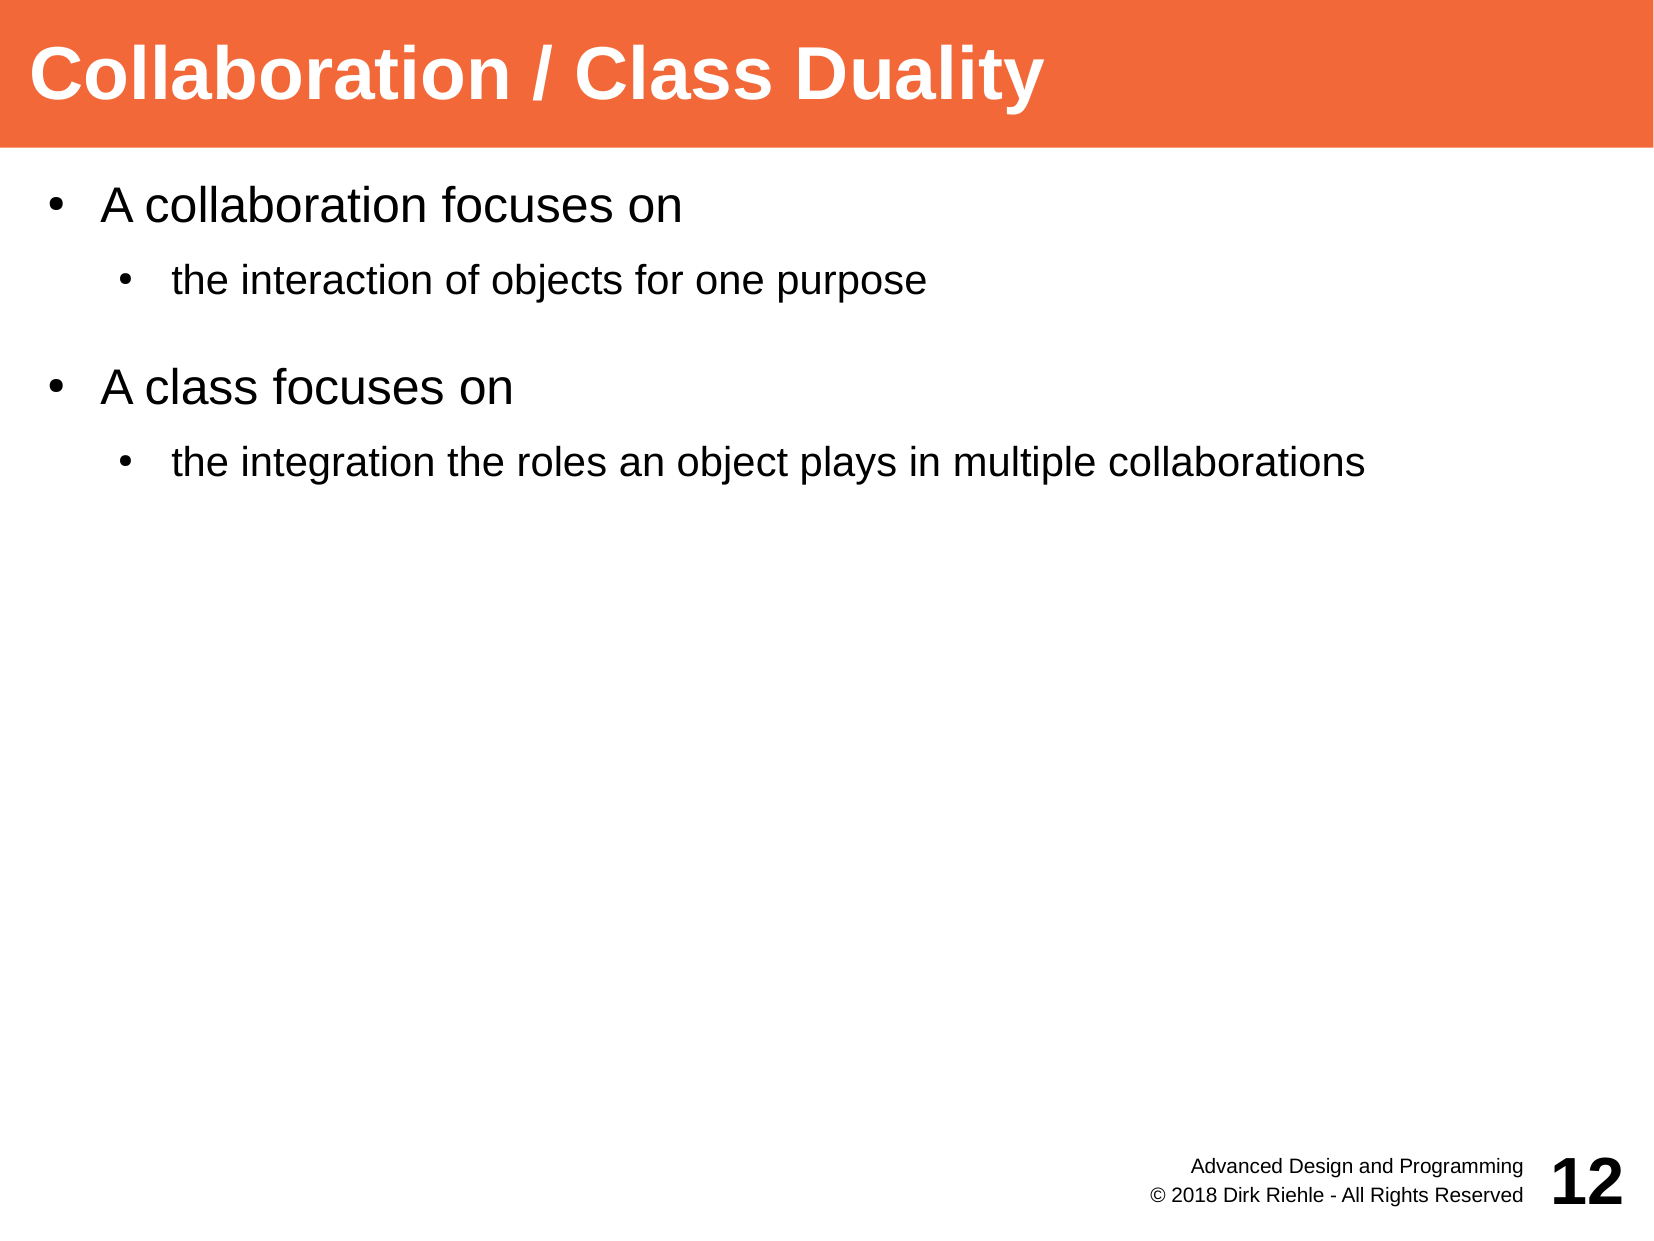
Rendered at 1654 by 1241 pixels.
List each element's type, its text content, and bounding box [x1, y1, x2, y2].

title Collaboration / Class Duality [0, 0, 1654, 148]
list A collaboration focuses on the interaction of objects for one purpose A class focuses on the integration the roles an object plays in multiple collaborations [29, 177, 1625, 1063]
